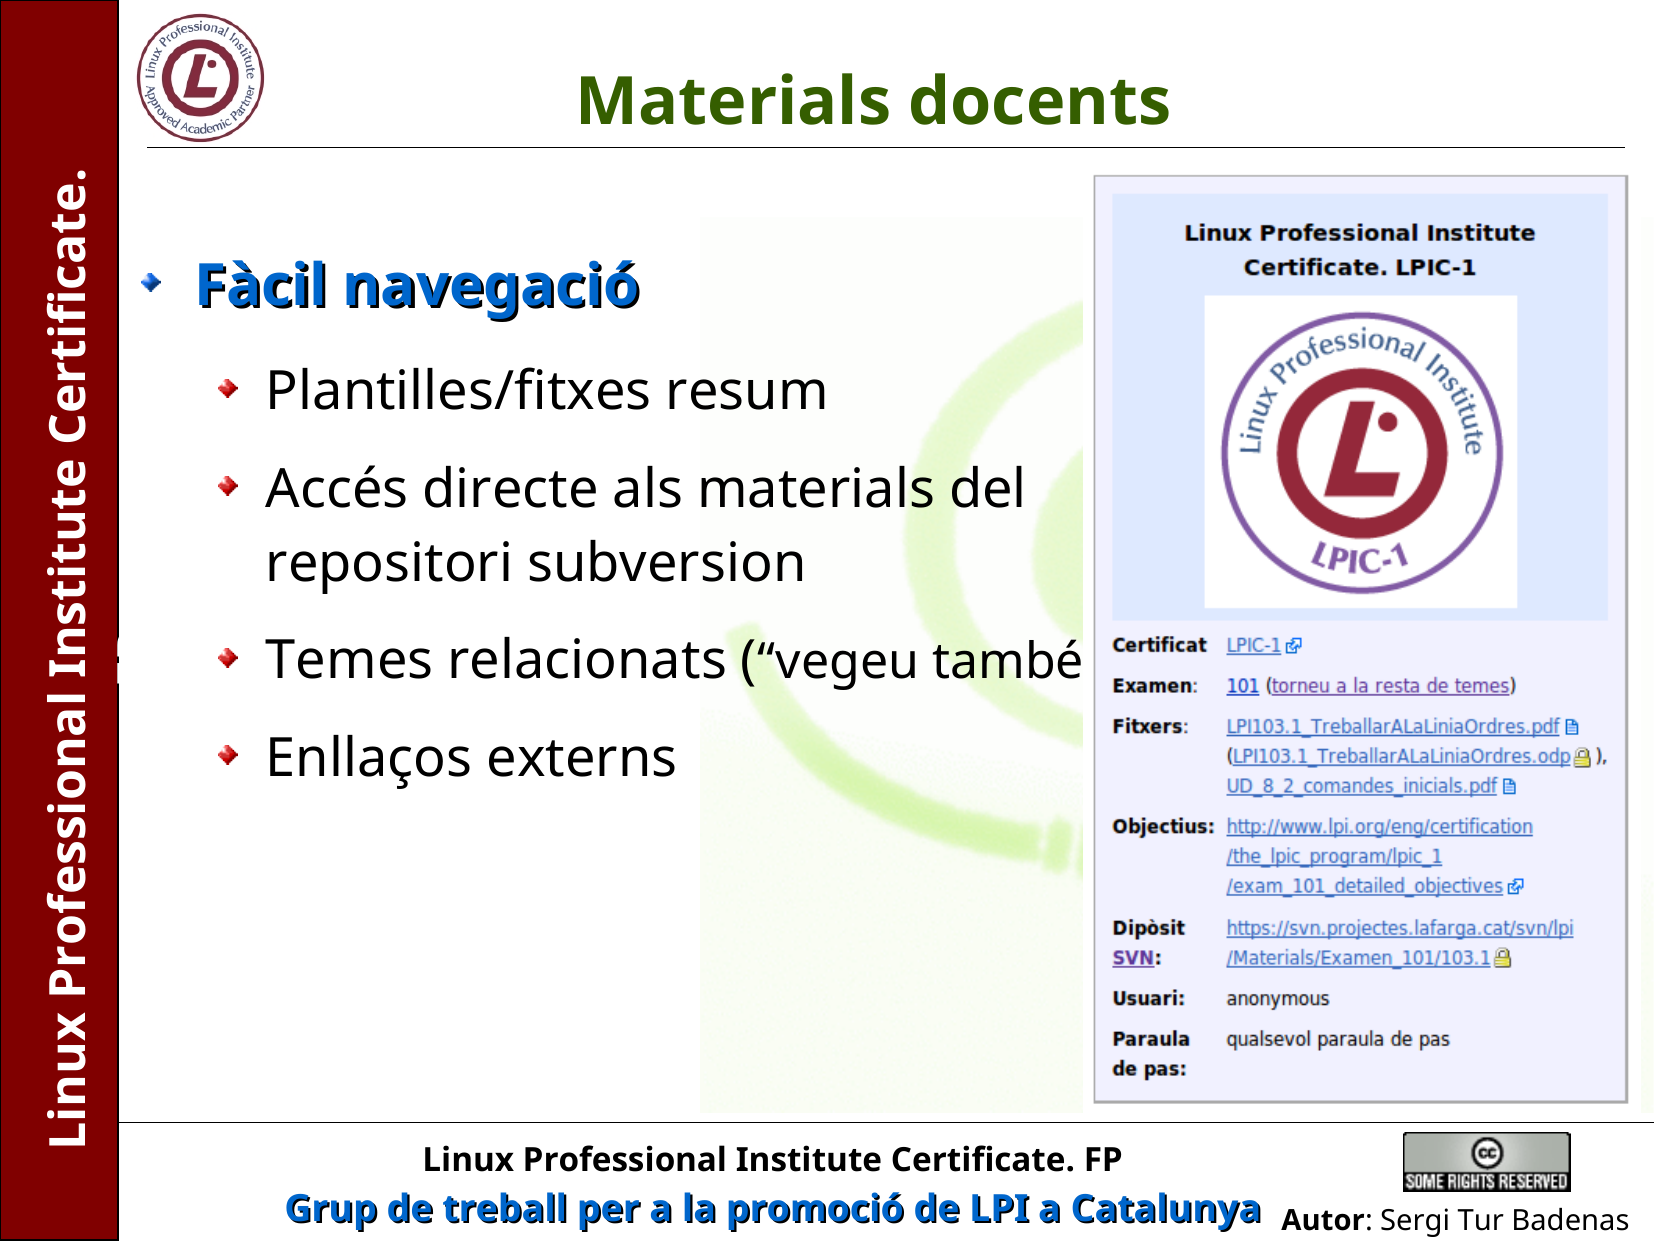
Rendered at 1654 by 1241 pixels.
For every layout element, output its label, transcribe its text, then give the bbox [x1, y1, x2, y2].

picture [700, 166, 1654, 1118]
list Fàcil navegació Plantilles/fitxes resum Accés directe als materials del repositori subversion Temes relacionats (“vegeu també”) Enllaços externs [124, 242, 1083, 1078]
picture [135, 12, 265, 55]
picture [1403, 1132, 1571, 1192]
title Materials docents [129, 55, 1619, 142]
